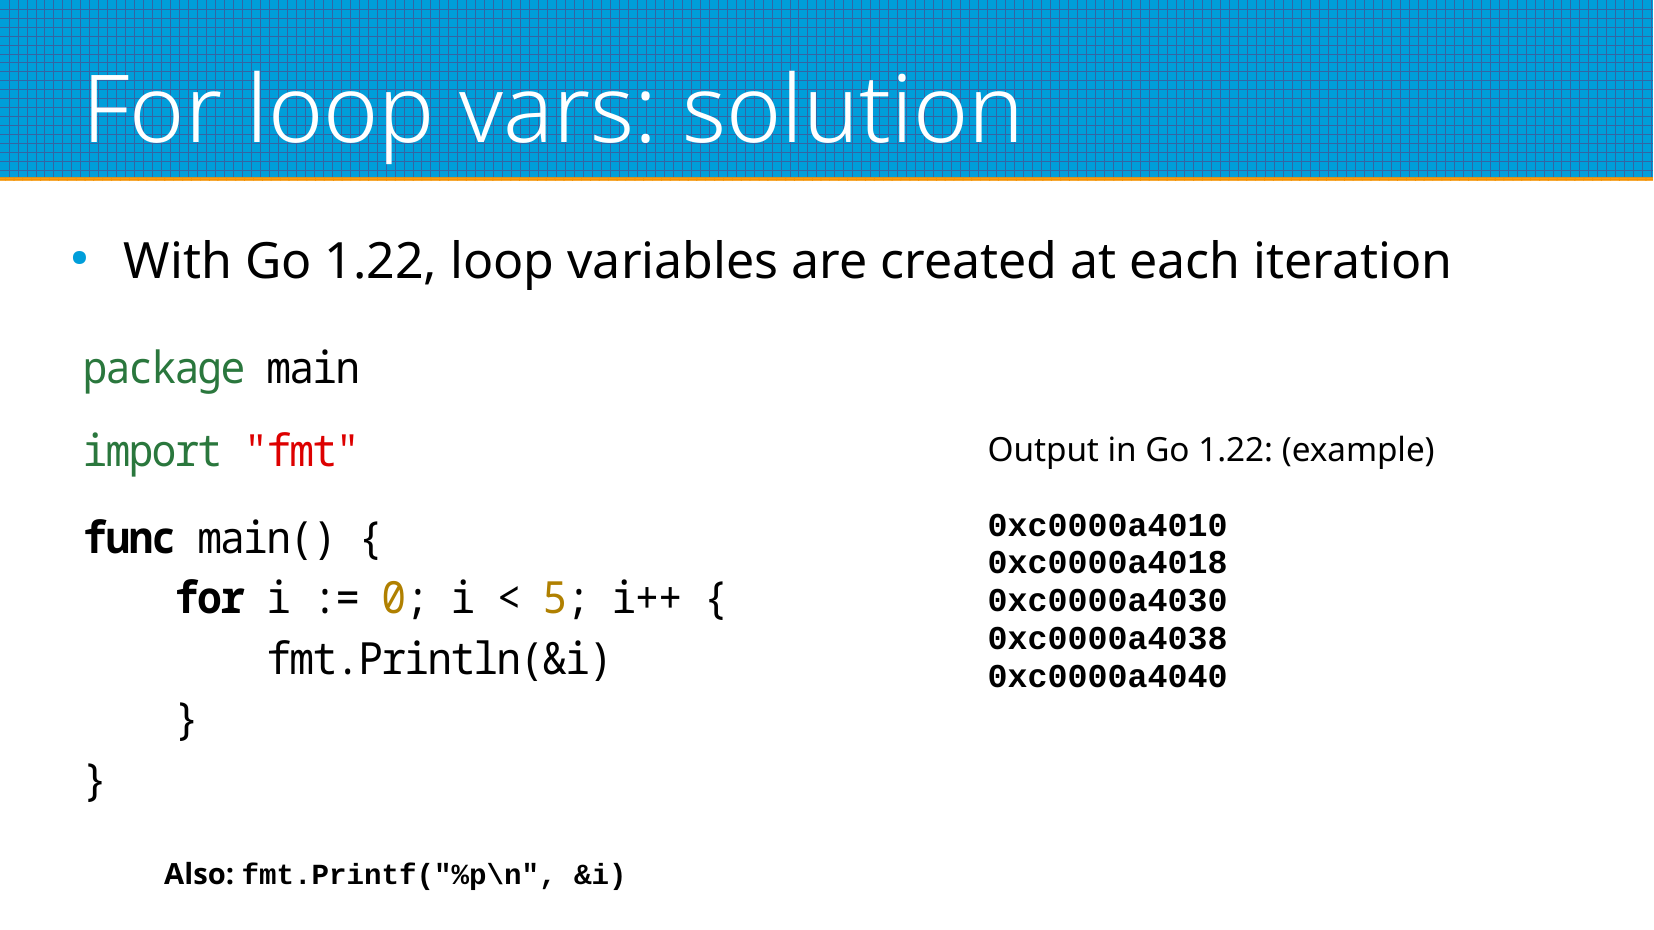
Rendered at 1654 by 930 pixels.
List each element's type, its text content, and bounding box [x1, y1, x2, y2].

list With Go 1.22, loop variables are created at each iteration [52, 224, 1633, 338]
text_box Output in Go 1.22: (example) 0xc0000a4010 0xc0000a4018 0xc0000a4030 0xc0000a4038 0xc0000a4040 [981, 419, 1442, 741]
chart [72, 337, 977, 928]
title For loop vars: solution [82, 14, 1571, 171]
text_box Also: fmt.Printf("%p\n", &i) [158, 817, 796, 930]
